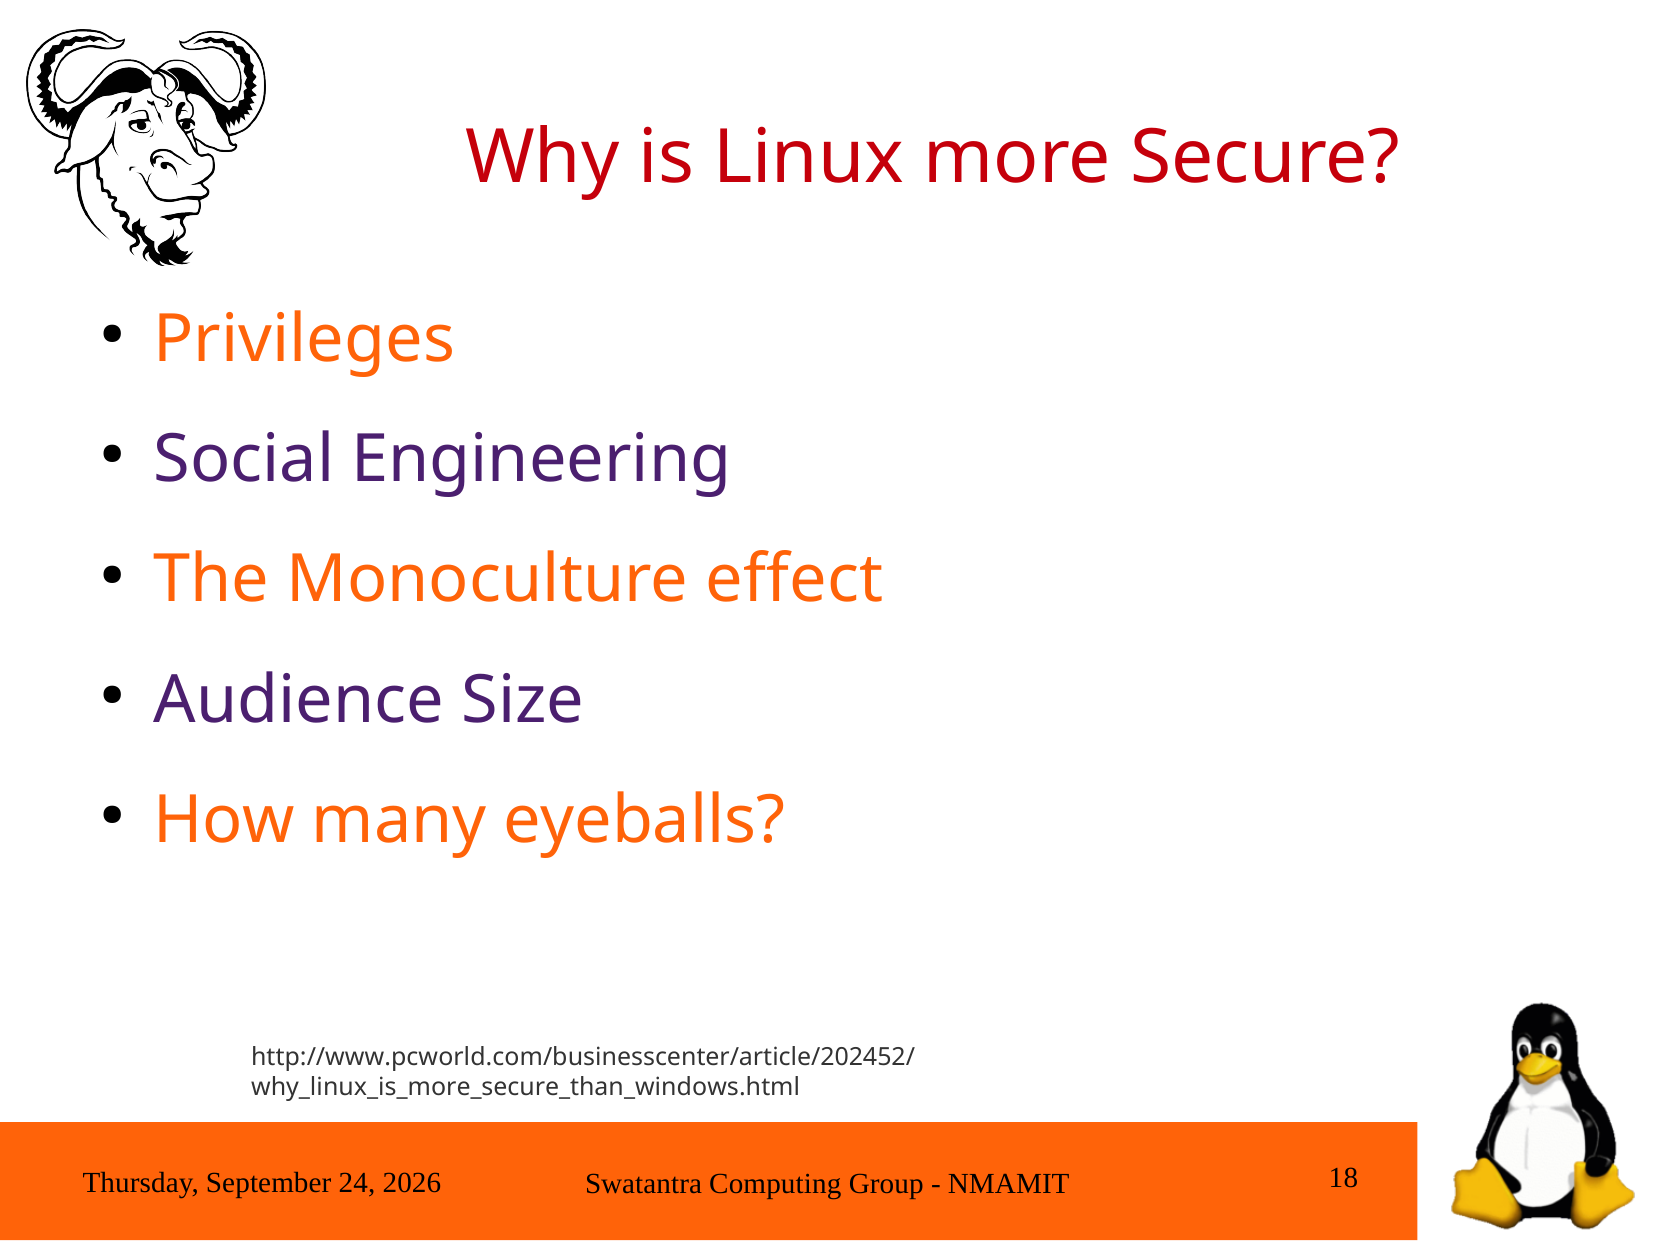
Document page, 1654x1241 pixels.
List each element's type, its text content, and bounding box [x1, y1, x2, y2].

picture [1446, 997, 1640, 1235]
text_box http://www.pcworld.com/businesscenter/article/202452/why_linux_is_more_secure_than_windows.html [236, 1047, 1408, 1093]
picture [26, 29, 266, 266]
list Privileges Social Engineering The Monoculture effect Audience Size How many eyeballs? [82, 290, 1571, 1109]
title Why is Linux more Secure? [295, 49, 1571, 257]
